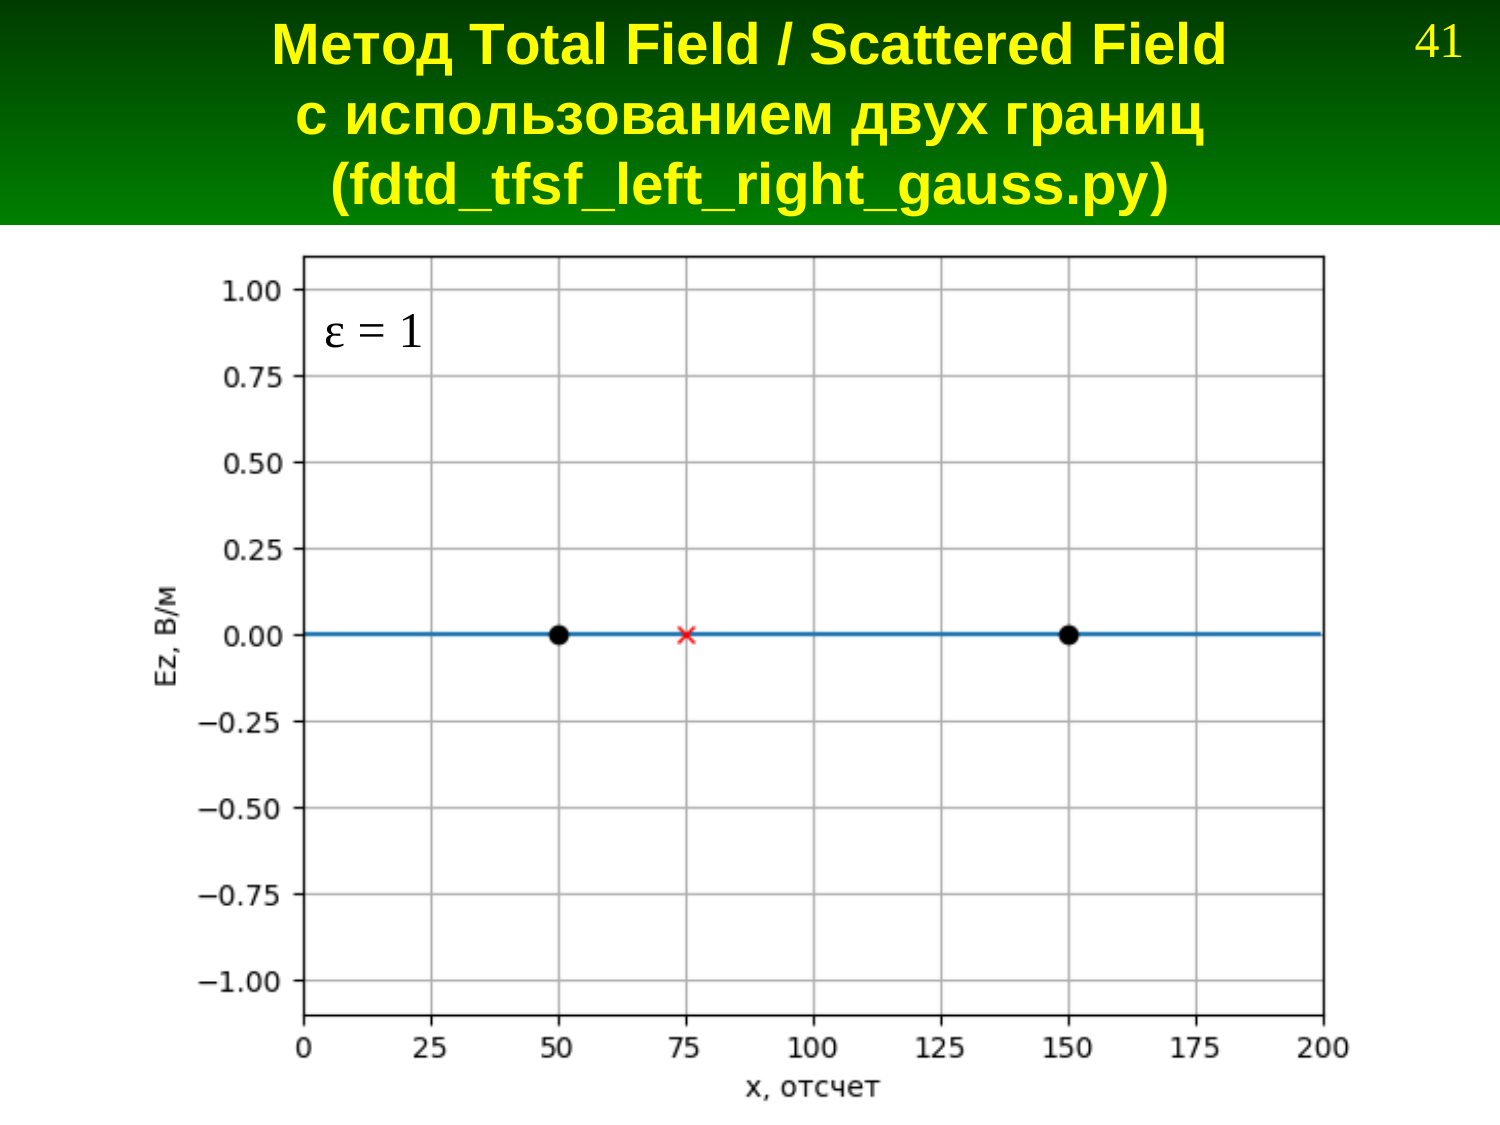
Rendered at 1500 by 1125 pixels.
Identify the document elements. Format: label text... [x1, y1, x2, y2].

text_box ε = 1 [309, 289, 439, 365]
picture [139, 237, 1361, 1124]
title Метод Total Field / Scattered Field с использованием двух границ (fdtd_tfsf_left_right_gauss.py) [63, 0, 1437, 225]
